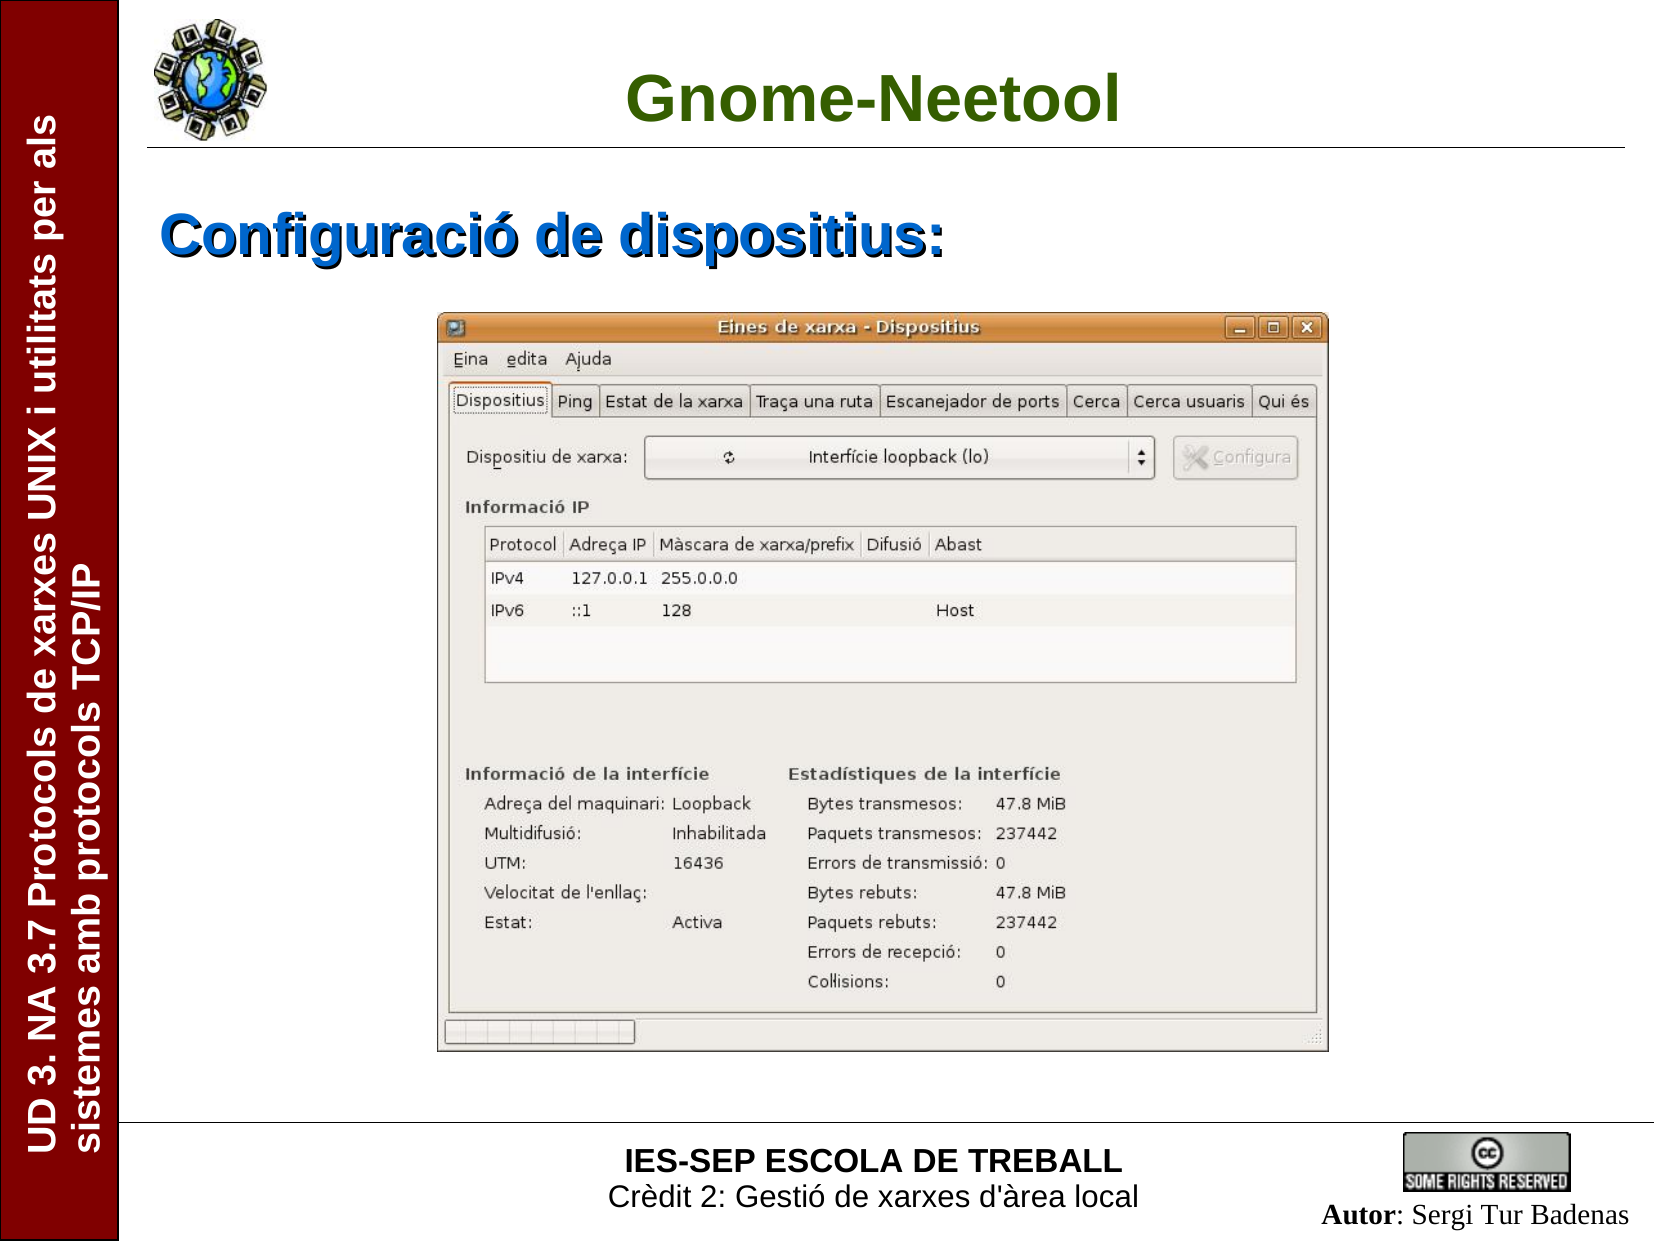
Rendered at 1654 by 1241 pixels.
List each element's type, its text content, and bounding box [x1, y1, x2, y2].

list Configuració de dispositius: [141, 201, 1630, 1052]
picture [154, 19, 268, 49]
picture [437, 312, 1329, 1052]
picture [1403, 1132, 1571, 1192]
title Gnome-Neetool [129, 49, 1619, 148]
